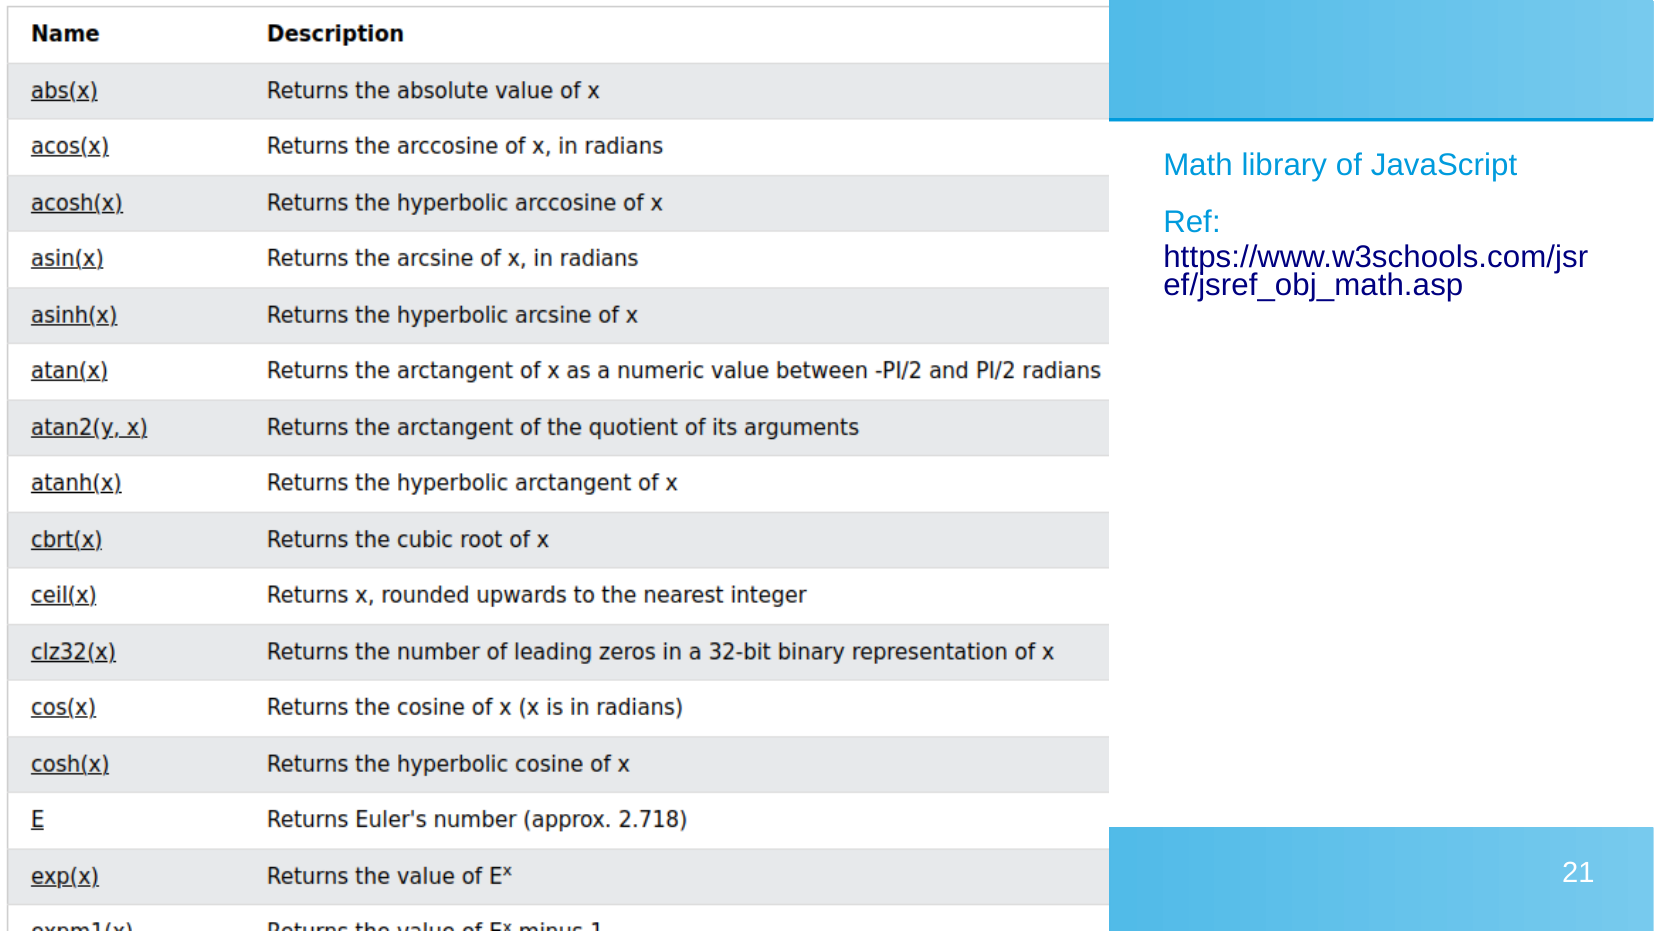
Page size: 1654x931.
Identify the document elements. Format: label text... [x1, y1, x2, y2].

picture [0, 0, 1109, 931]
list Math library of JavaScript Ref: https://www.w3schools.com/jsref/jsref_obj_math.asp [1109, 147, 1595, 739]
